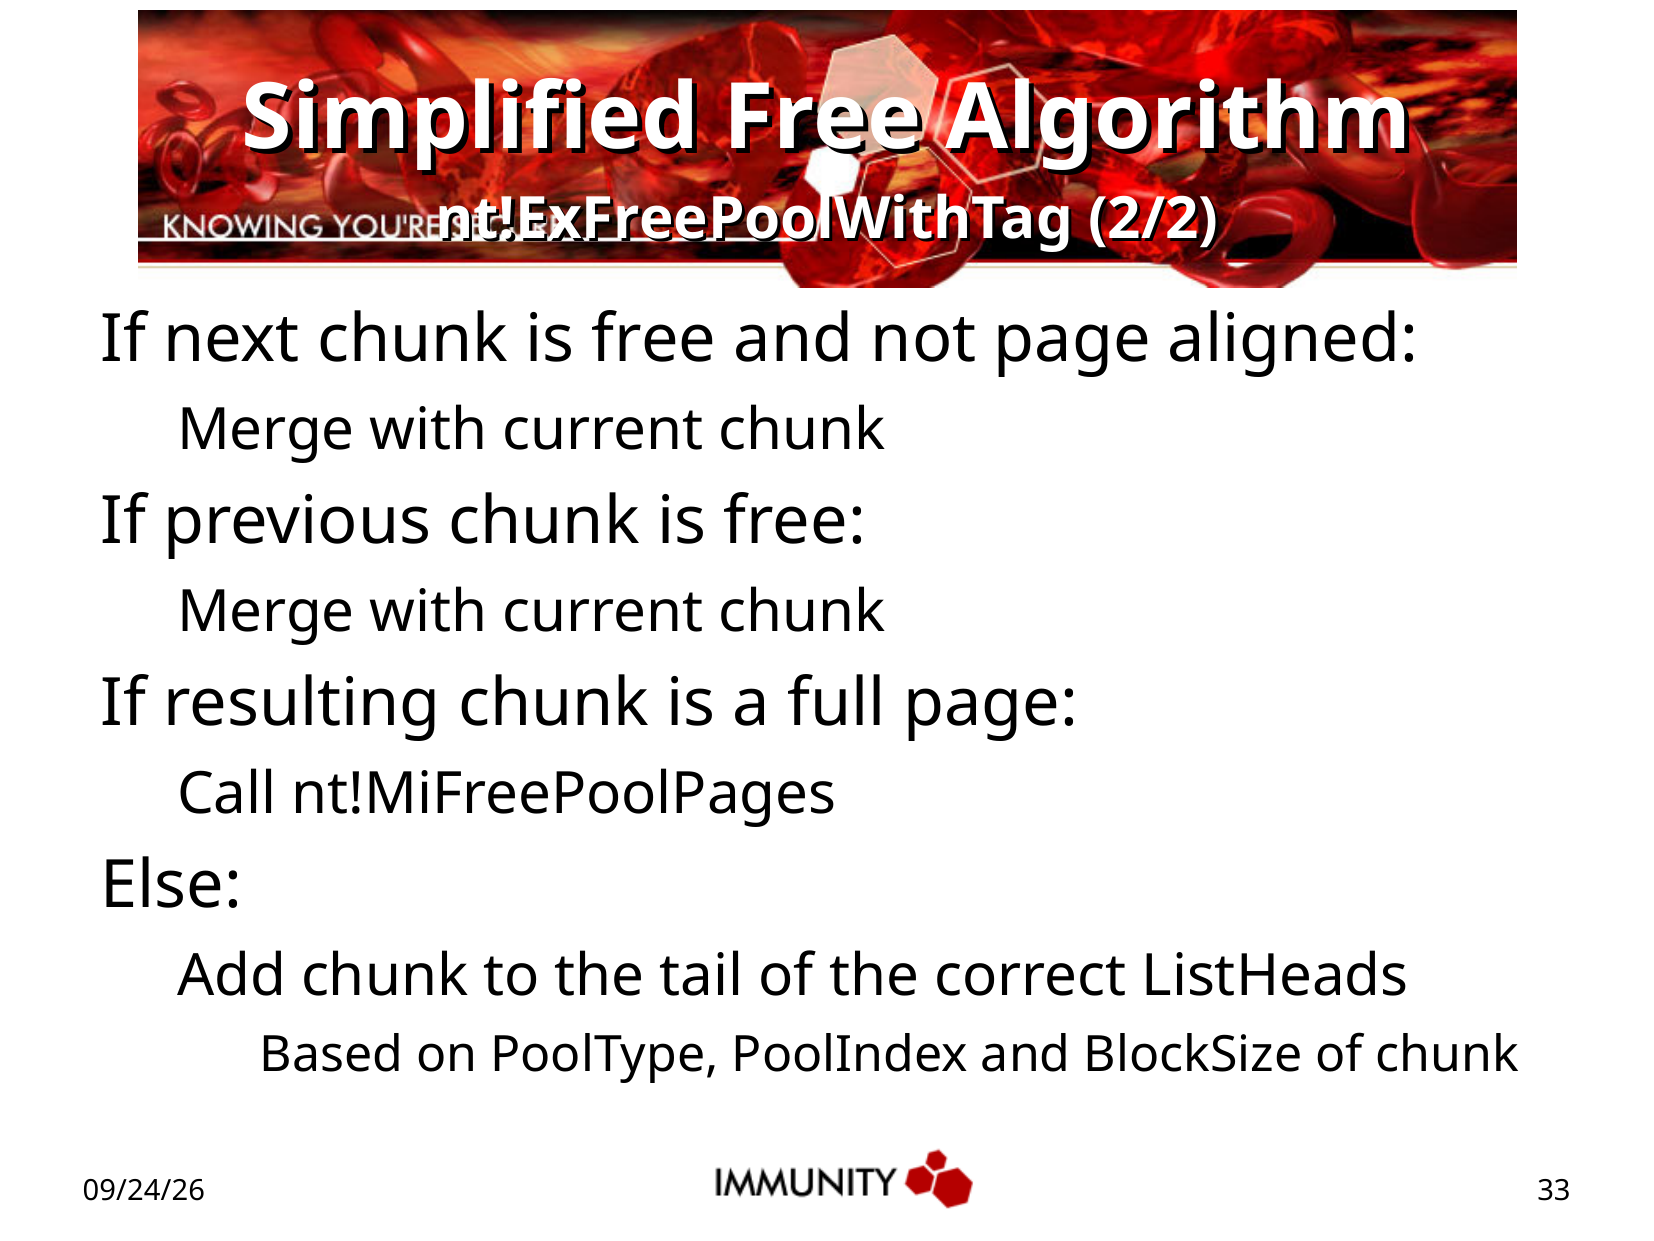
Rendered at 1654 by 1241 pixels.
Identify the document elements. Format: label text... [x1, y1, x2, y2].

picture [138, 257, 1517, 288]
picture [138, 10, 1517, 49]
title Simplified Free Algorithm nt!ExFreePoolWithTag (2/2) [82, 49, 1571, 257]
list If next chunk is free and not page aligned: Merge with current chunk If previous chunk is free: Merge with current chunk If resulting chunk is a full page: Call nt!MiFreePoolPages Else: Add chunk to the tail of the correct ListHeads Based on PoolType, PoolIndex and BlockSize of chunk [82, 290, 1571, 1094]
picture [694, 1130, 984, 1235]
